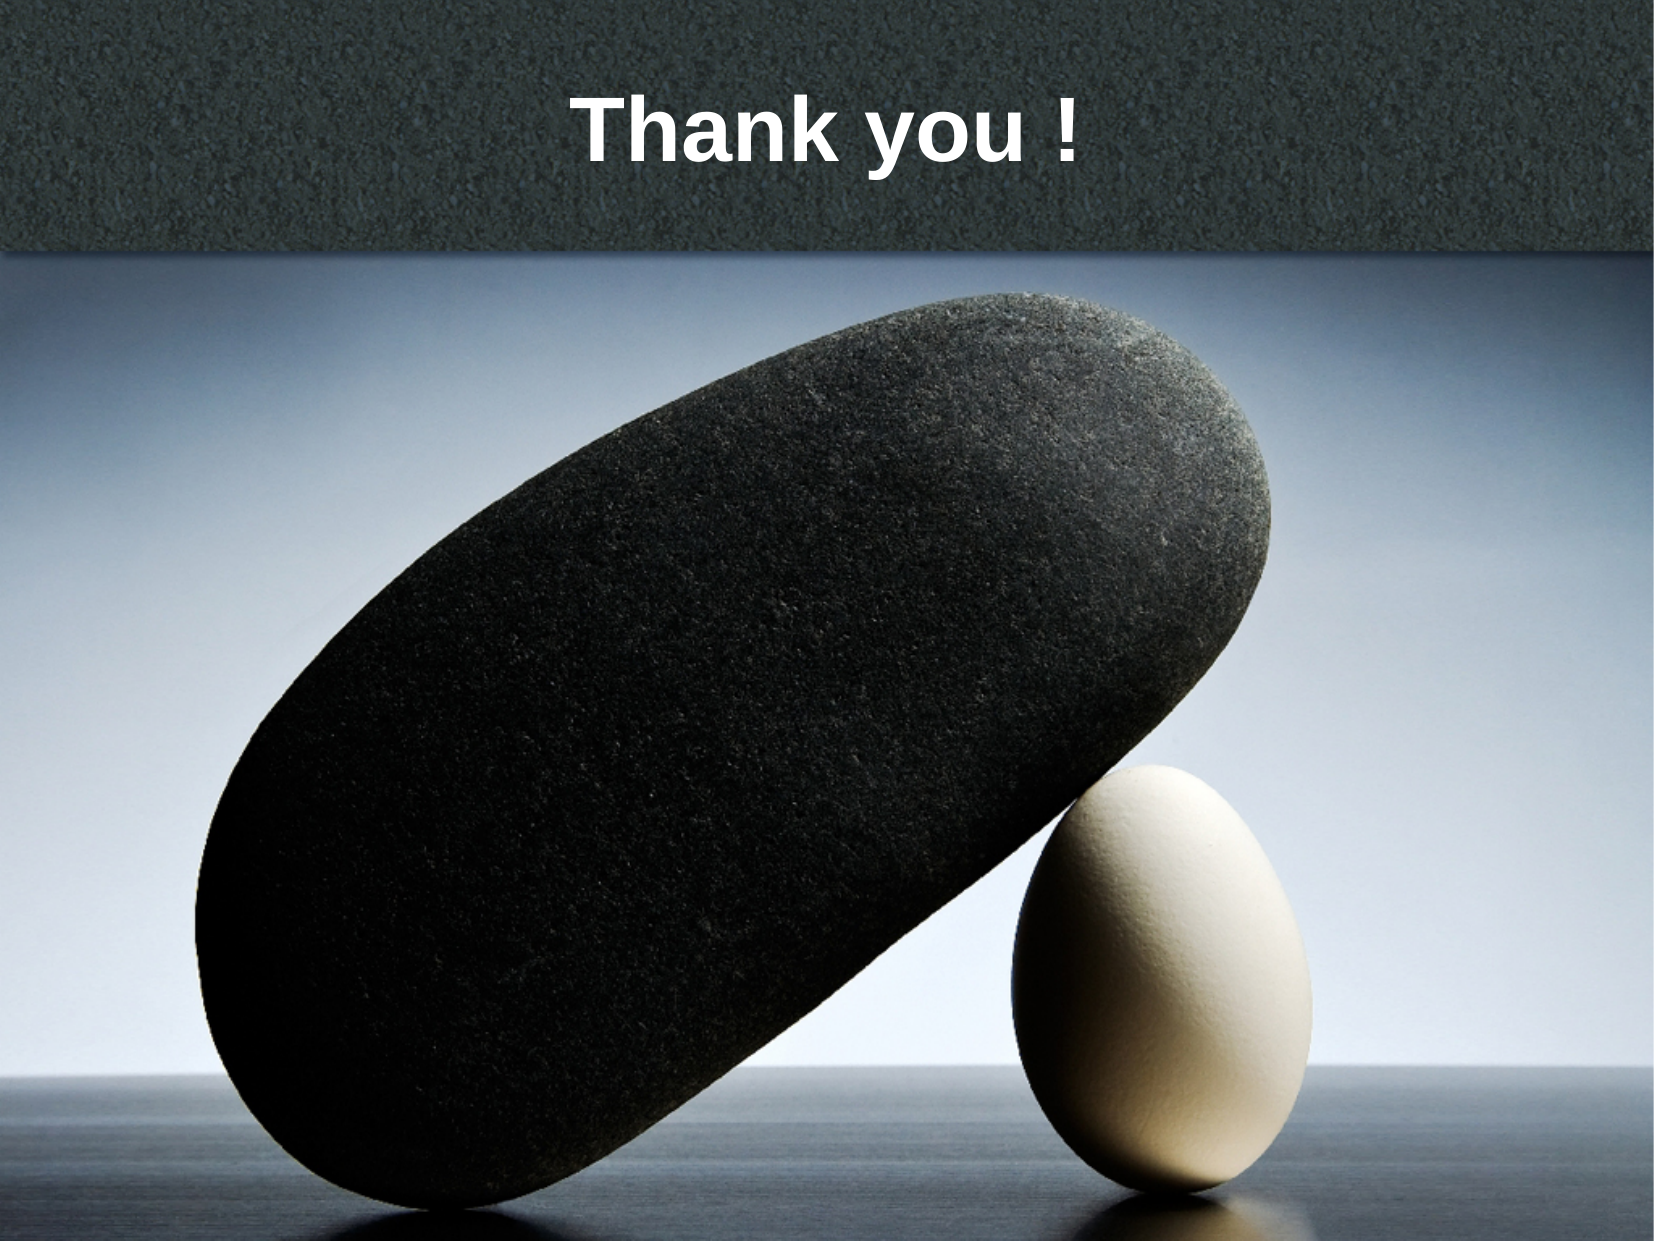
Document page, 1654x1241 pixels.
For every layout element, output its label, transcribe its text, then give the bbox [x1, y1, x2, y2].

title Thank you ! [82, 25, 1571, 233]
picture [0, 0, 1654, 1241]
